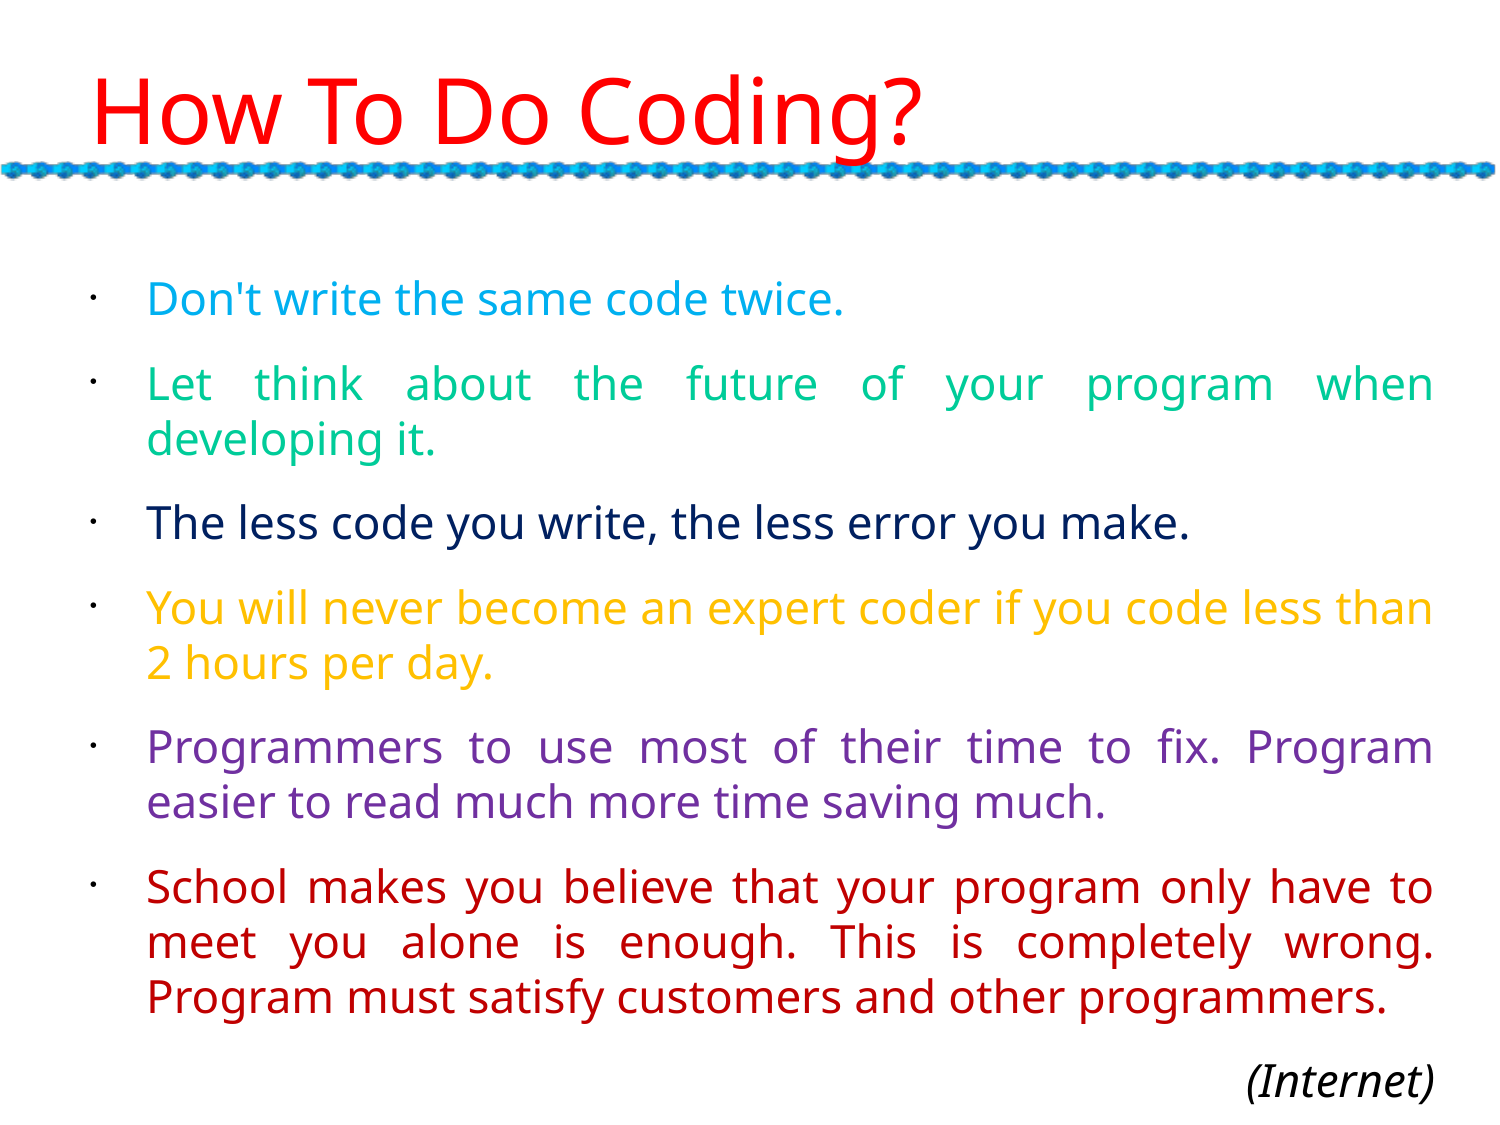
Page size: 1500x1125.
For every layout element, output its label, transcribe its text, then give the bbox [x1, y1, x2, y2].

picture [1425, 161, 1499, 181]
picture [0, 161, 75, 181]
list Don't write the same code twice. Let think about the future of your program when developing it. The less code you write, the less error you make. You will never become an expert coder if you code less than 2 hours per day. Programmers to use most of their time to fix. Program easier to read much more time saving much. School makes you believe that your program only have to meet you alone is enough. This is completely wrong. Program must satisfy customers and other programmers. (Internet) [75, 262, 1450, 1005]
title How To Do Coding? [75, 45, 1425, 233]
